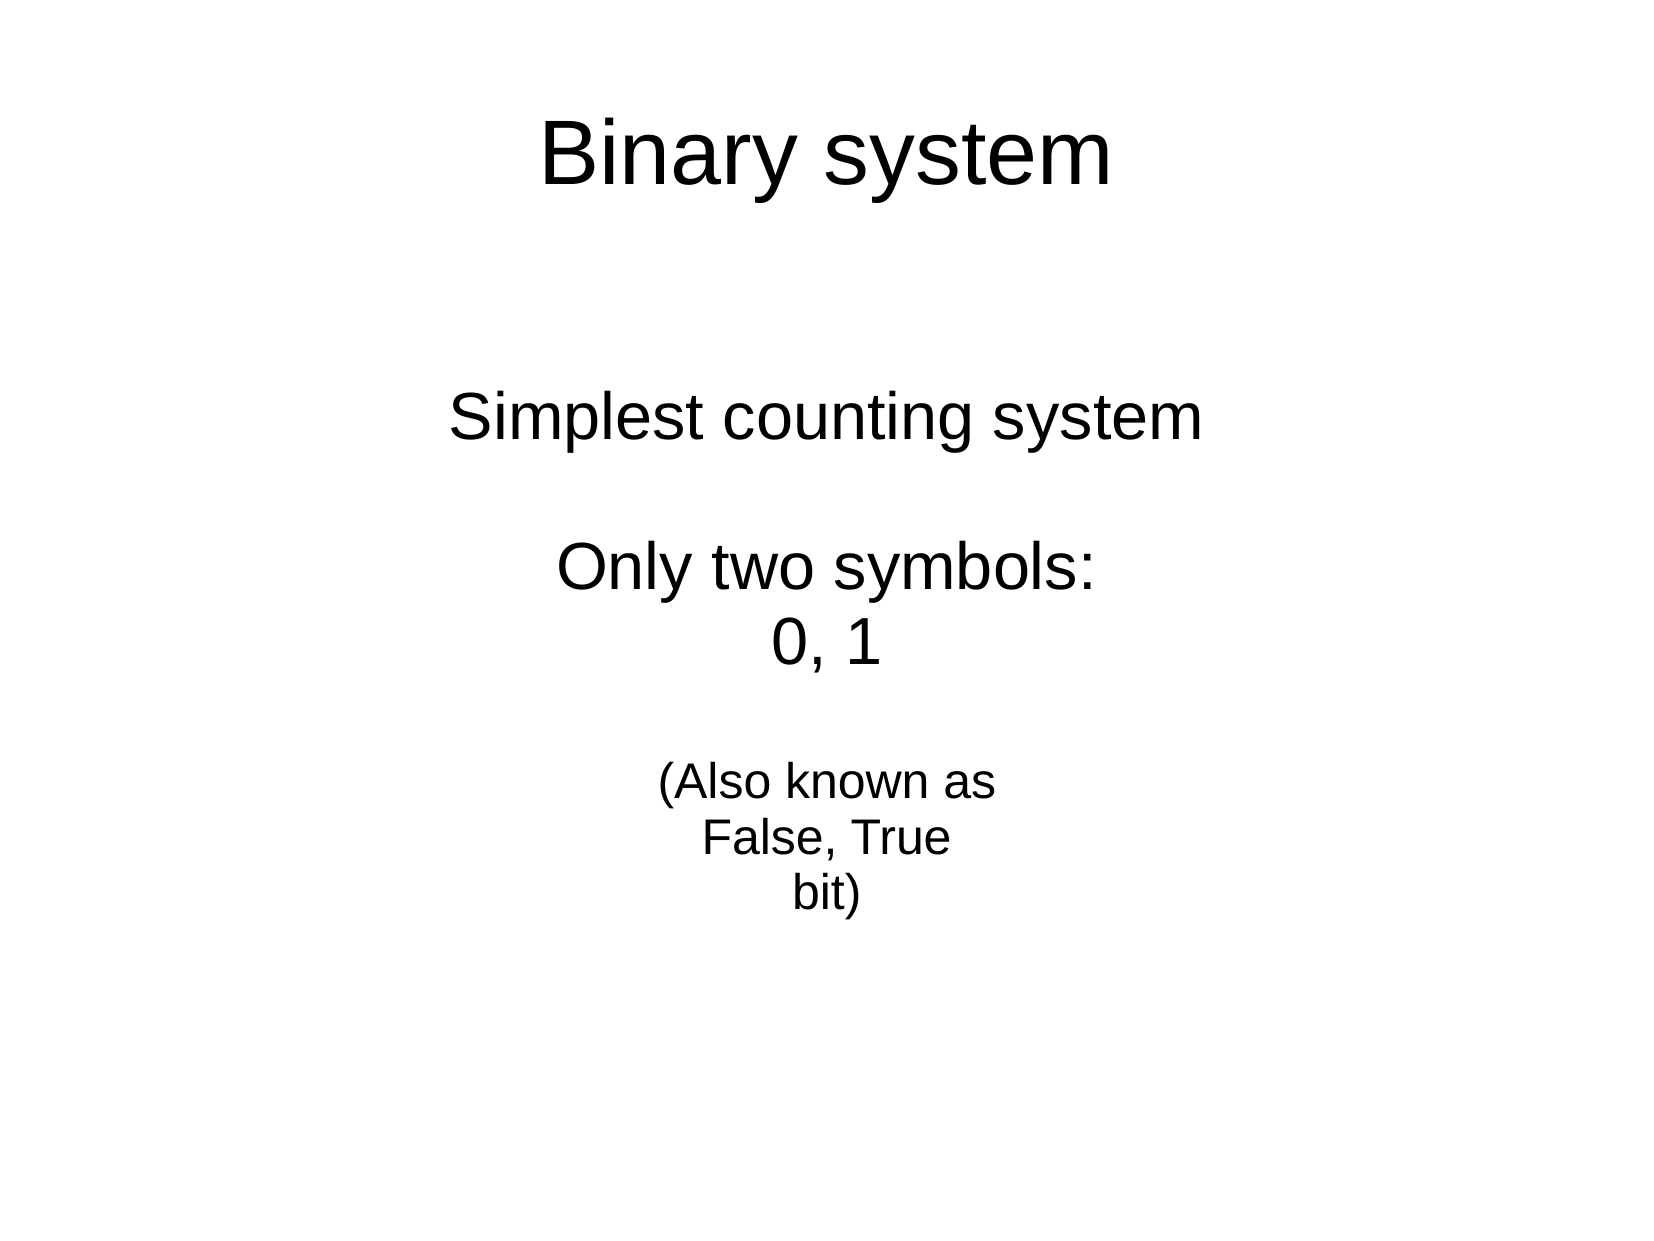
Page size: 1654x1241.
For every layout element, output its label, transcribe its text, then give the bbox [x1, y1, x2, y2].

title Binary system [82, 49, 1571, 257]
subtitle Simplest counting system Only two symbols: 0, 1 (Also known as False, True bit) [82, 290, 1571, 1010]
